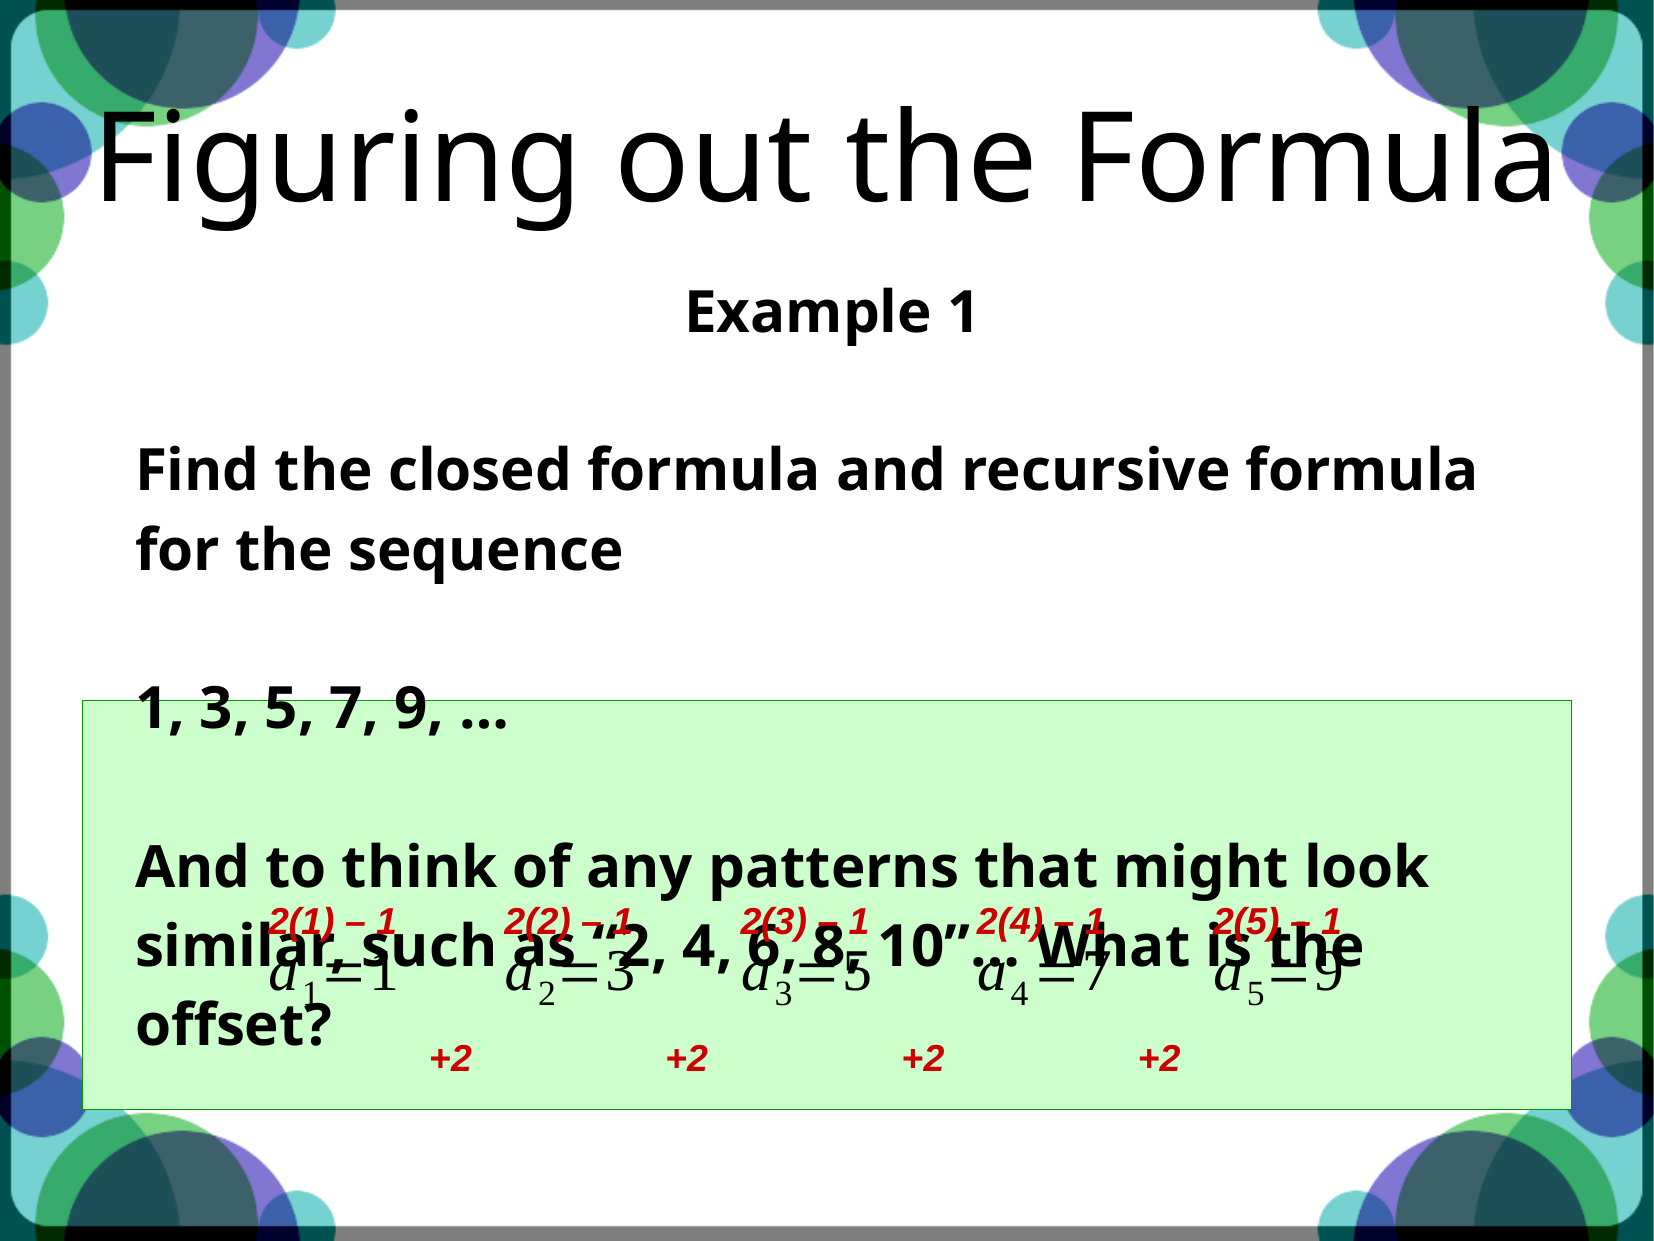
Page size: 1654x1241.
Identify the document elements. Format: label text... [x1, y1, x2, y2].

text_box [597, 872, 608, 881]
chart [725, 951, 889, 1013]
text_box [756, 872, 767, 881]
text_box [670, 858, 682, 878]
text_box Example 1 Find the closed formula and recursive formula for the sequence 1, 3, 5, 7, 9, … And to think of any patterns that might look similar, such as “2, 4, 6, 8, 10”… What is the offset? [135, 270, 1531, 858]
picture [0, 0, 1654, 1241]
text_box [1368, 862, 1382, 881]
chart [253, 951, 414, 1013]
text_box +2 [839, 1030, 1007, 1088]
text_box [721, 862, 733, 881]
text_box +2 [367, 1030, 534, 1088]
text_box 2(4) – 1 [957, 893, 1125, 951]
text_box +2 [1075, 1030, 1243, 1088]
text_box [1406, 858, 1416, 869]
text_box [82, 700, 1572, 1110]
chart [489, 951, 652, 1013]
text_box 2(2) – 1 [485, 893, 653, 951]
text_box 2(3) – 1 [721, 893, 889, 951]
text_box +2 [603, 1030, 770, 1088]
text_box 2(5) – 1 [1194, 893, 1361, 951]
text_box [1332, 862, 1346, 881]
chart [1198, 951, 1361, 1013]
text_box [301, 862, 315, 881]
text_box [150, 858, 161, 870]
text_box [843, 861, 855, 867]
text_box [224, 862, 237, 881]
text_box [523, 862, 537, 881]
text_box 2(1) – 1 [249, 893, 416, 951]
title Figuring out the Formula [82, 49, 1571, 257]
text_box [1199, 862, 1212, 881]
text_box [474, 858, 484, 869]
chart [962, 938, 1127, 1013]
text_box [1048, 872, 1059, 881]
